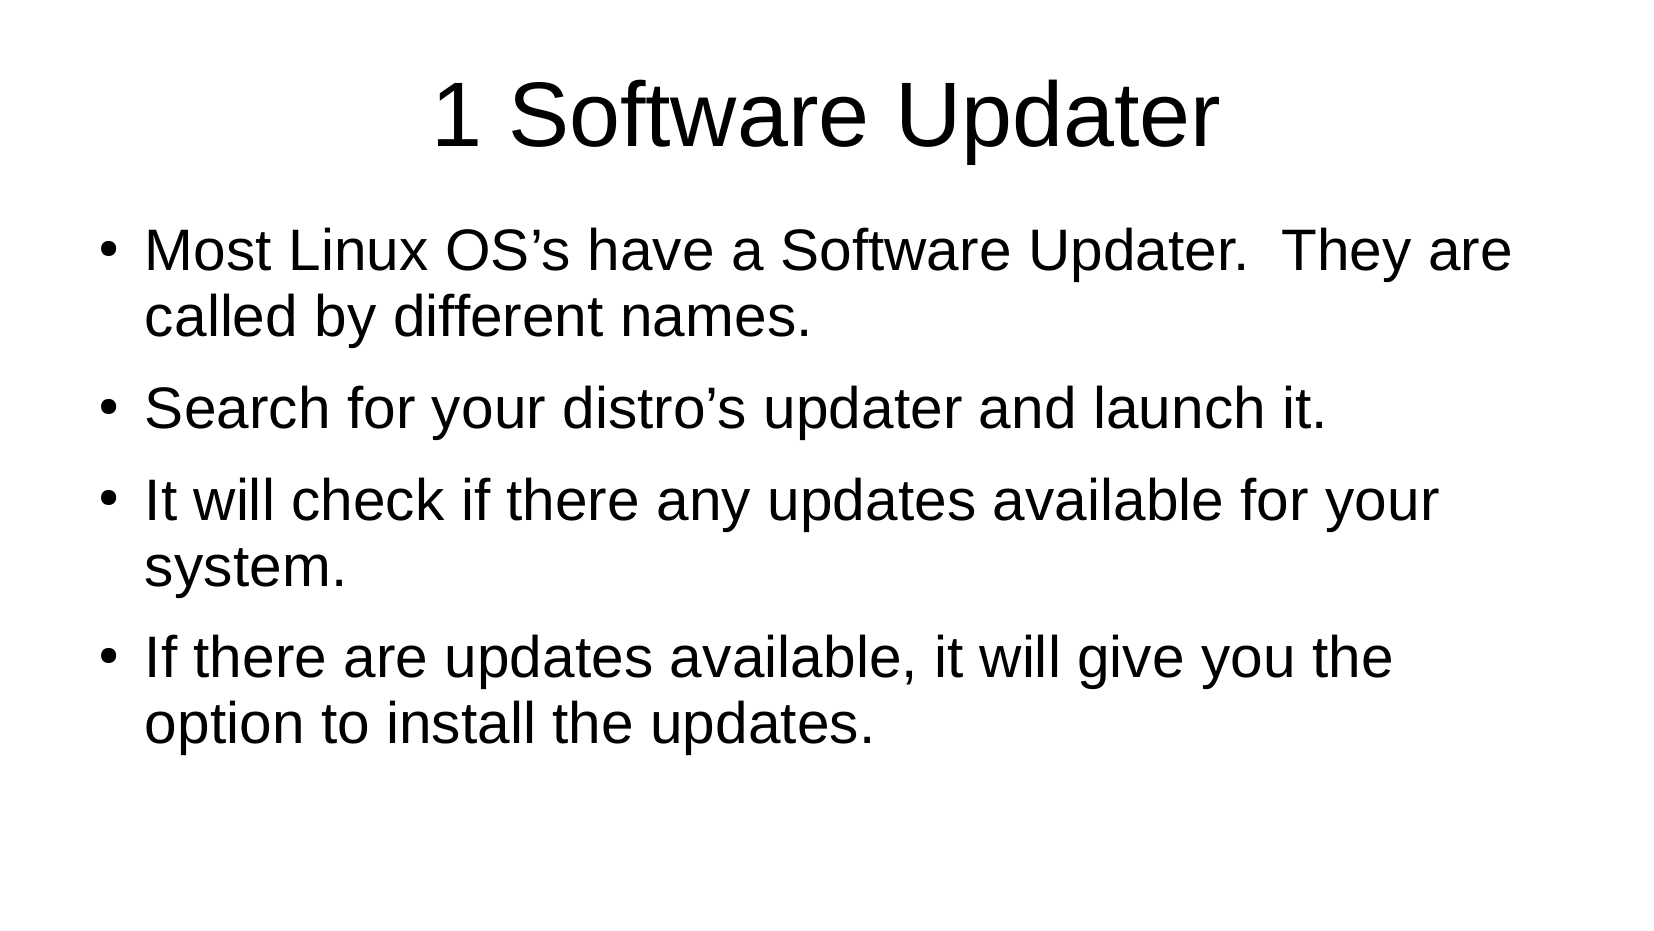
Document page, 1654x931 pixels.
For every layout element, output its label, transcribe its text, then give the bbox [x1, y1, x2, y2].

list Most Linux OS’s have a Software Updater. They are called by different names. Search for your distro’s updater and launch it. It will check if there any updates available for your system. If there are updates available, it will give you the option to install the updates. [82, 217, 1571, 758]
title 1 Software Updater [82, 37, 1571, 193]
